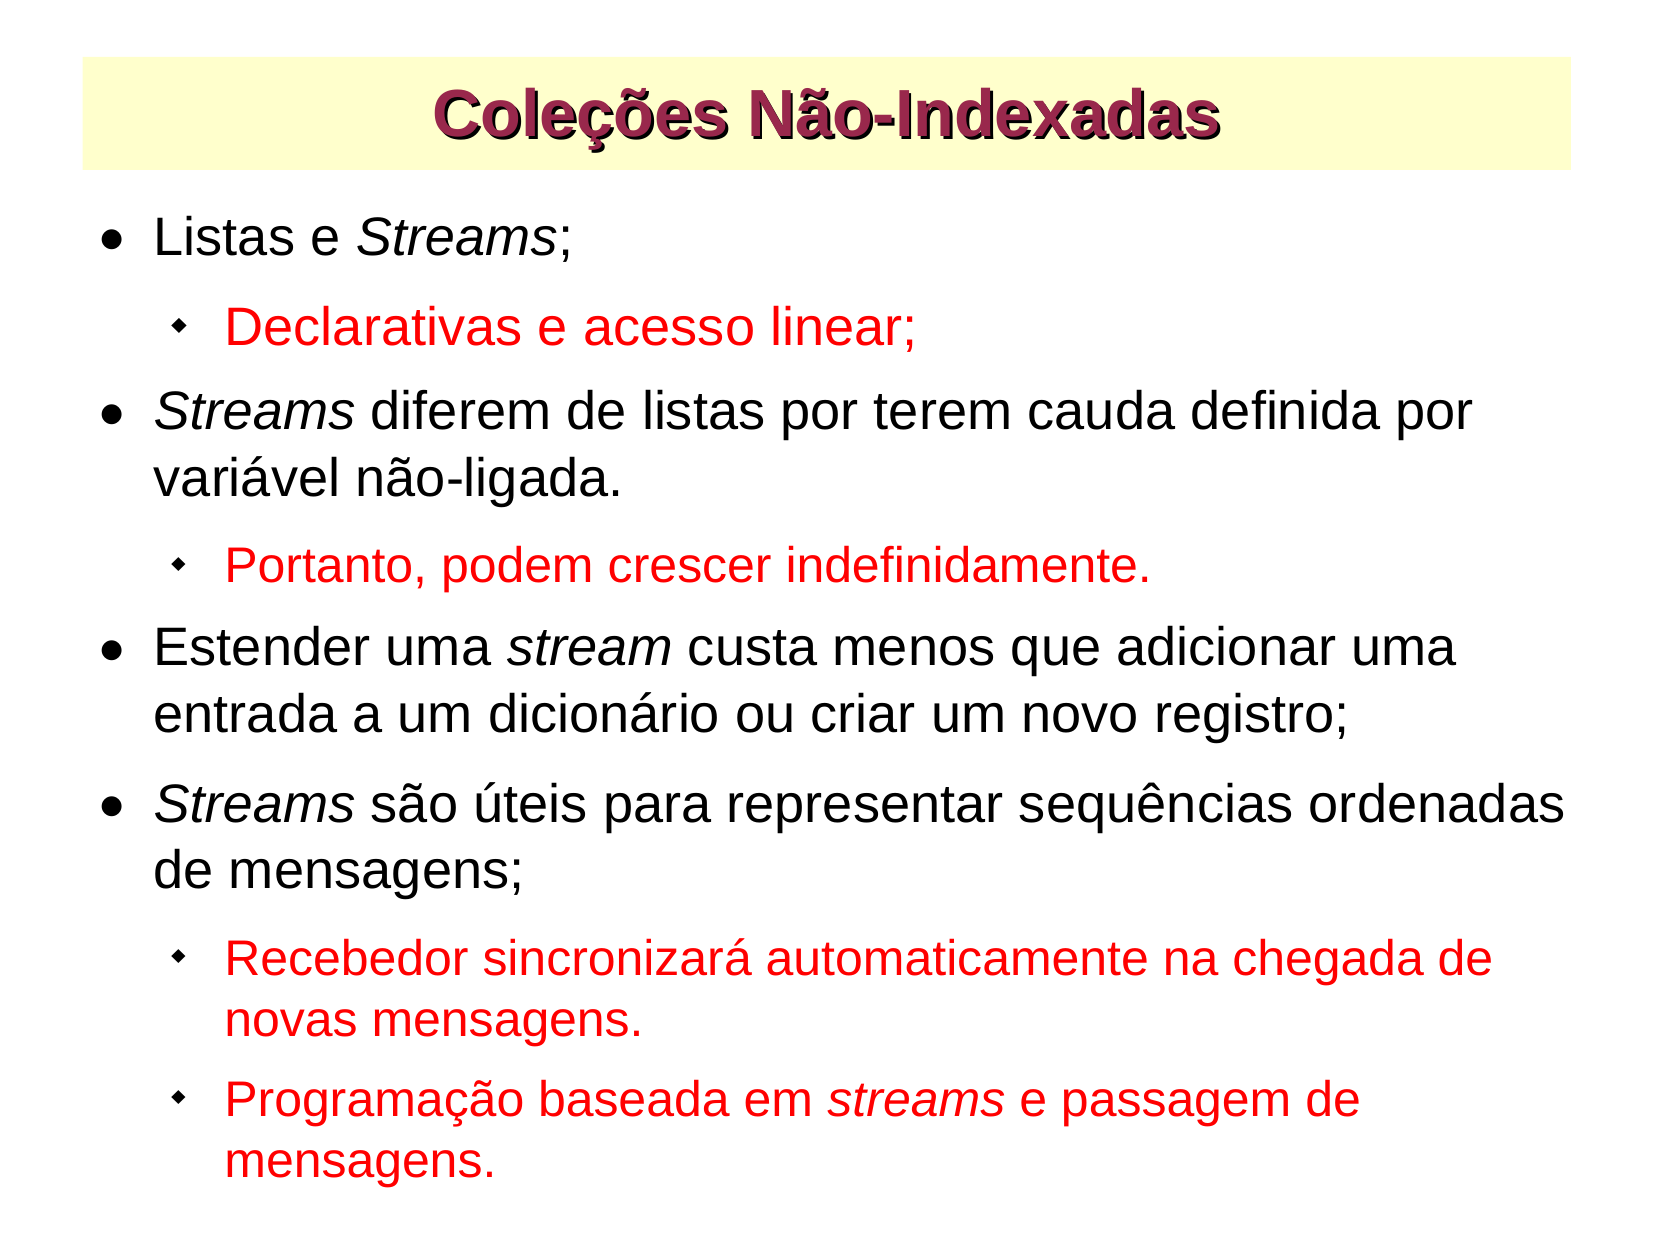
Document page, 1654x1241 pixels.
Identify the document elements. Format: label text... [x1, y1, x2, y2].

list Listas e Streams; Declarativas e acesso linear; Streams diferem de listas por terem cauda definida por variável não-ligada. Portanto, podem crescer indefinidamente. Estender uma stream custa menos que adicionar uma entrada a um dicionário ou criar um novo registro; Streams são úteis para representar sequências ordenadas de mensagens; Recebedor sincronizará automaticamente na chegada de novas mensagens. Programação baseada em streams e passagem de mensagens. [82, 206, 1571, 1189]
title Coleções Não-Indexadas [82, 56, 1571, 170]
